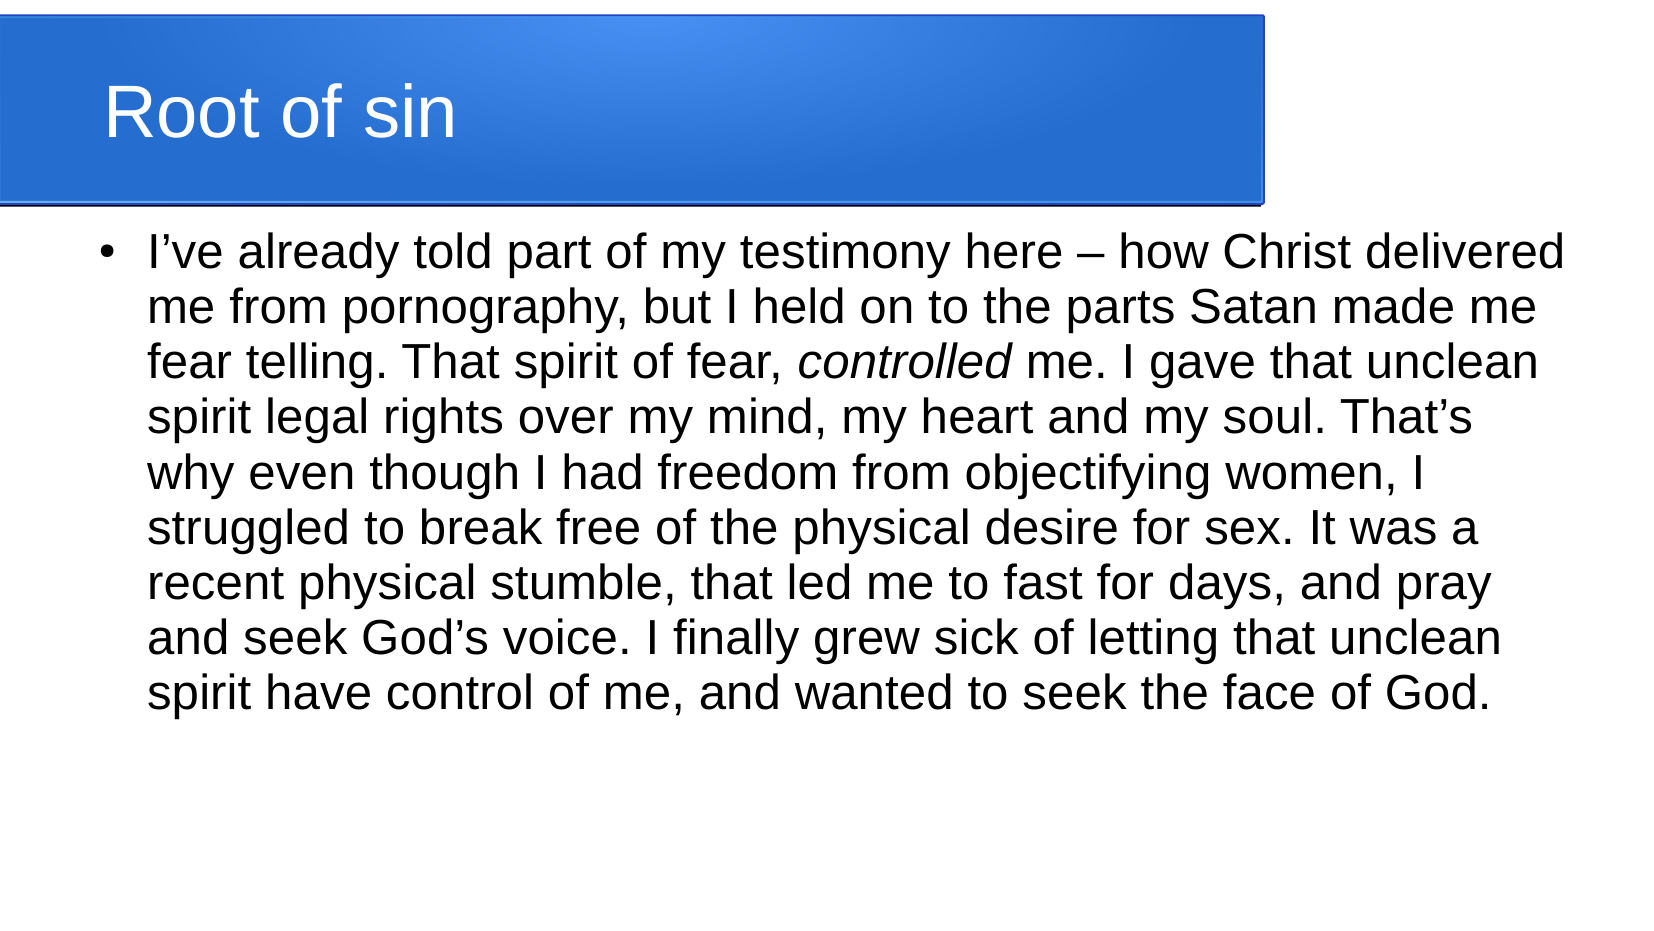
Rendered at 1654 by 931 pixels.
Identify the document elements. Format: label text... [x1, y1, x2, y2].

list I’ve already told part of my testimony here – how Christ delivered me from pornography, but I held on to the parts Satan made me fear telling. That spirit of fear, controlled me. I gave that unclean spirit legal rights over my mind, my heart and my soul. That’s why even though I had freedom from objectifying women, I struggled to break free of the physical desire for sex. It was a recent physical stumble, that led me to fast for days, and pray and seek God’s voice. I finally grew sick of letting that unclean spirit have control of me, and wanted to seek the face of God. [82, 224, 1571, 764]
title Root of sin [82, 35, 1235, 189]
